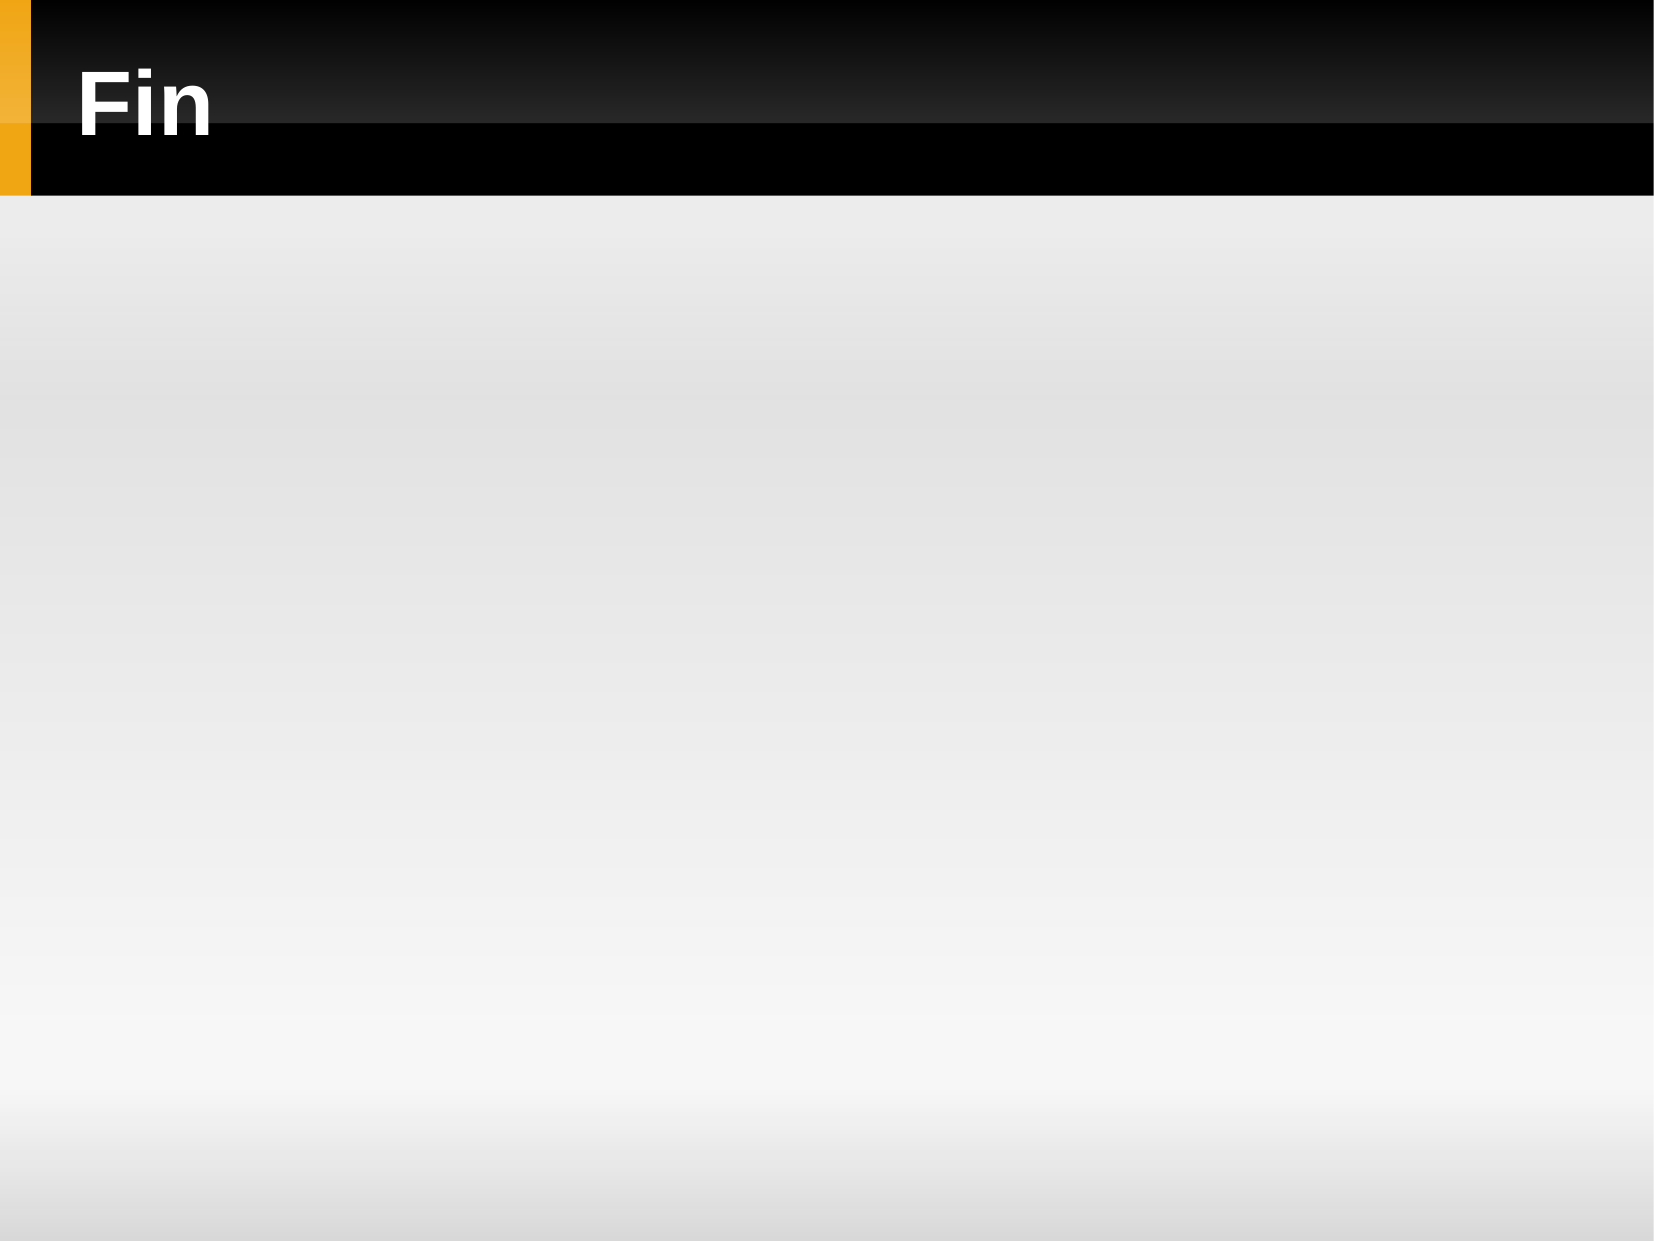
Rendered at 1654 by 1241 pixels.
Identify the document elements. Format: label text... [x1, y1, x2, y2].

picture [0, 0, 1654, 1241]
title Fin [76, 0, 1565, 208]
